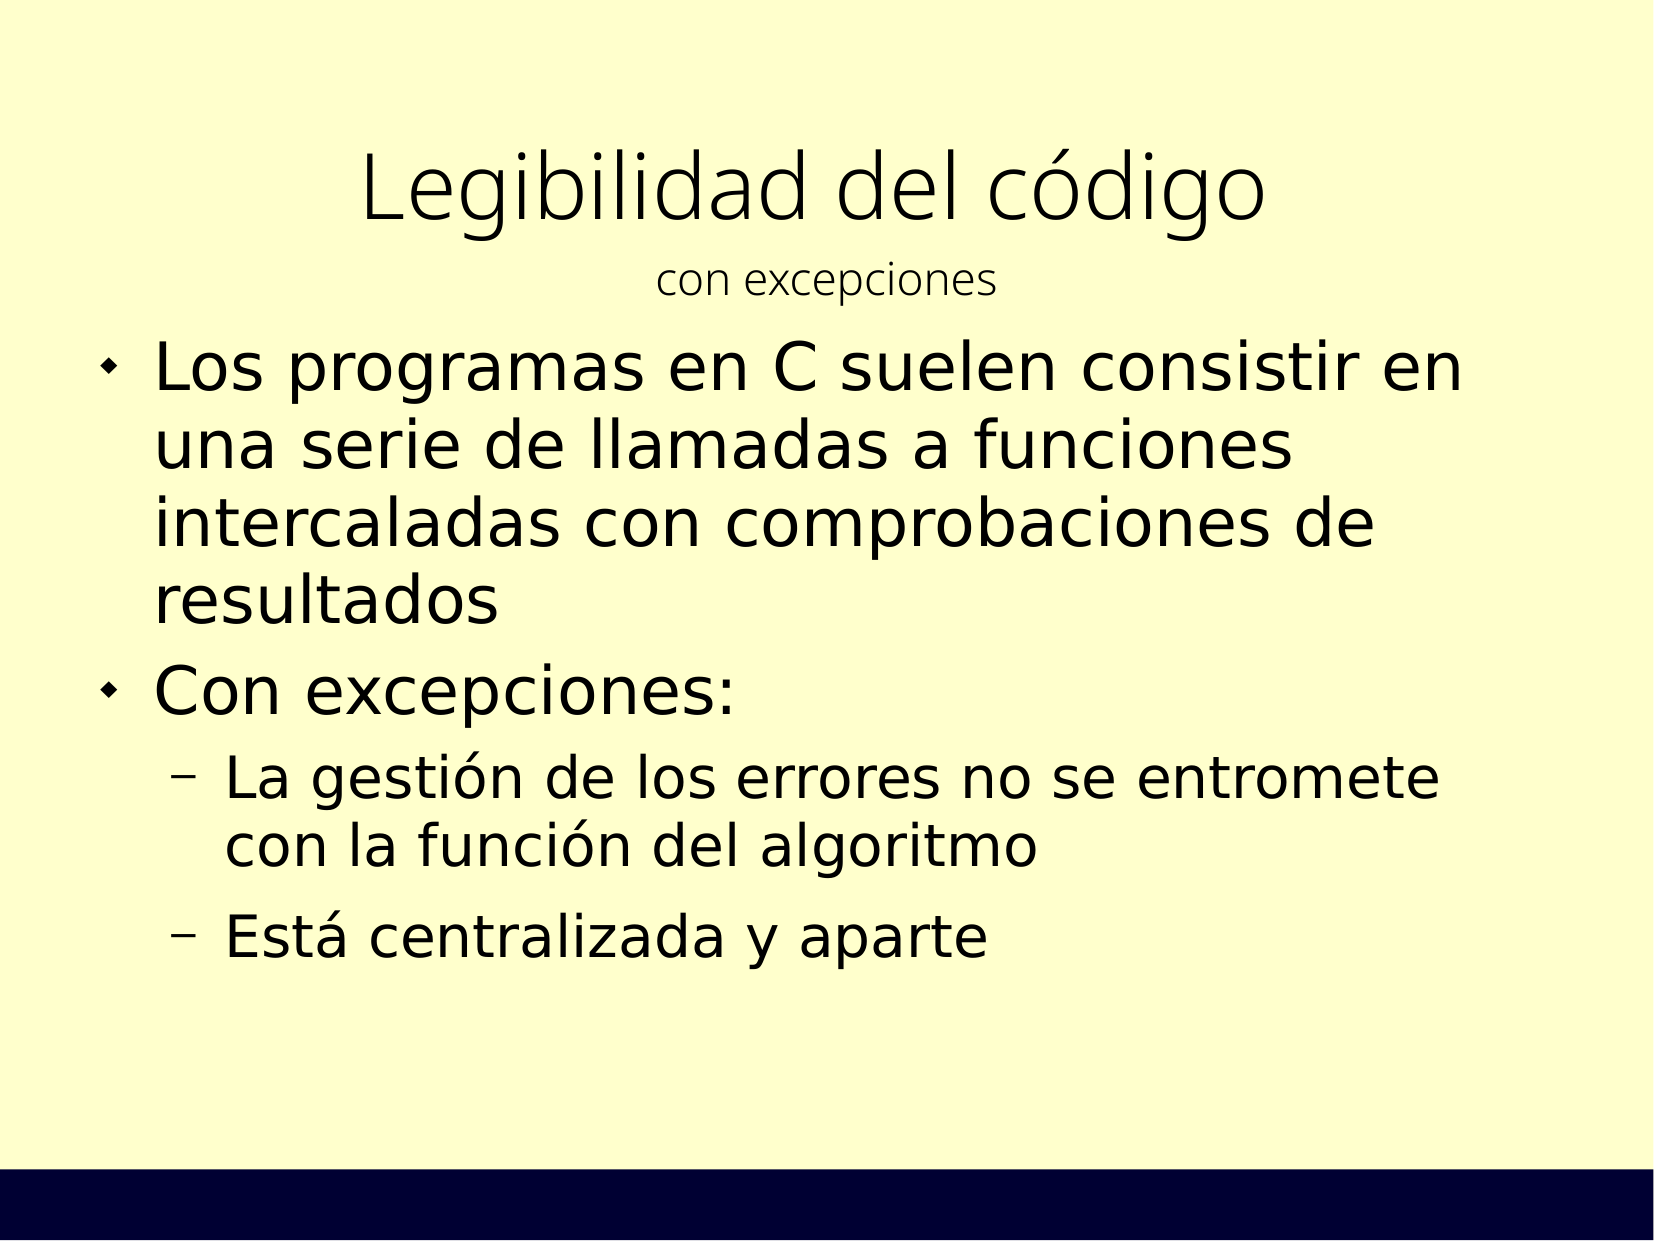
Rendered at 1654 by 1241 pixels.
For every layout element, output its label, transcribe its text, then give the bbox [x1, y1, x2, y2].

list Los programas en C suelen consistir en una serie de llamadas a funciones intercaladas con comprobaciones de resultados Con excepciones: La gestión de los errores no se entromete con la función del algoritmo Está centralizada y aparte [82, 290, 1538, 1010]
title Legibilidad del código con excepciones [82, 15, 1571, 291]
